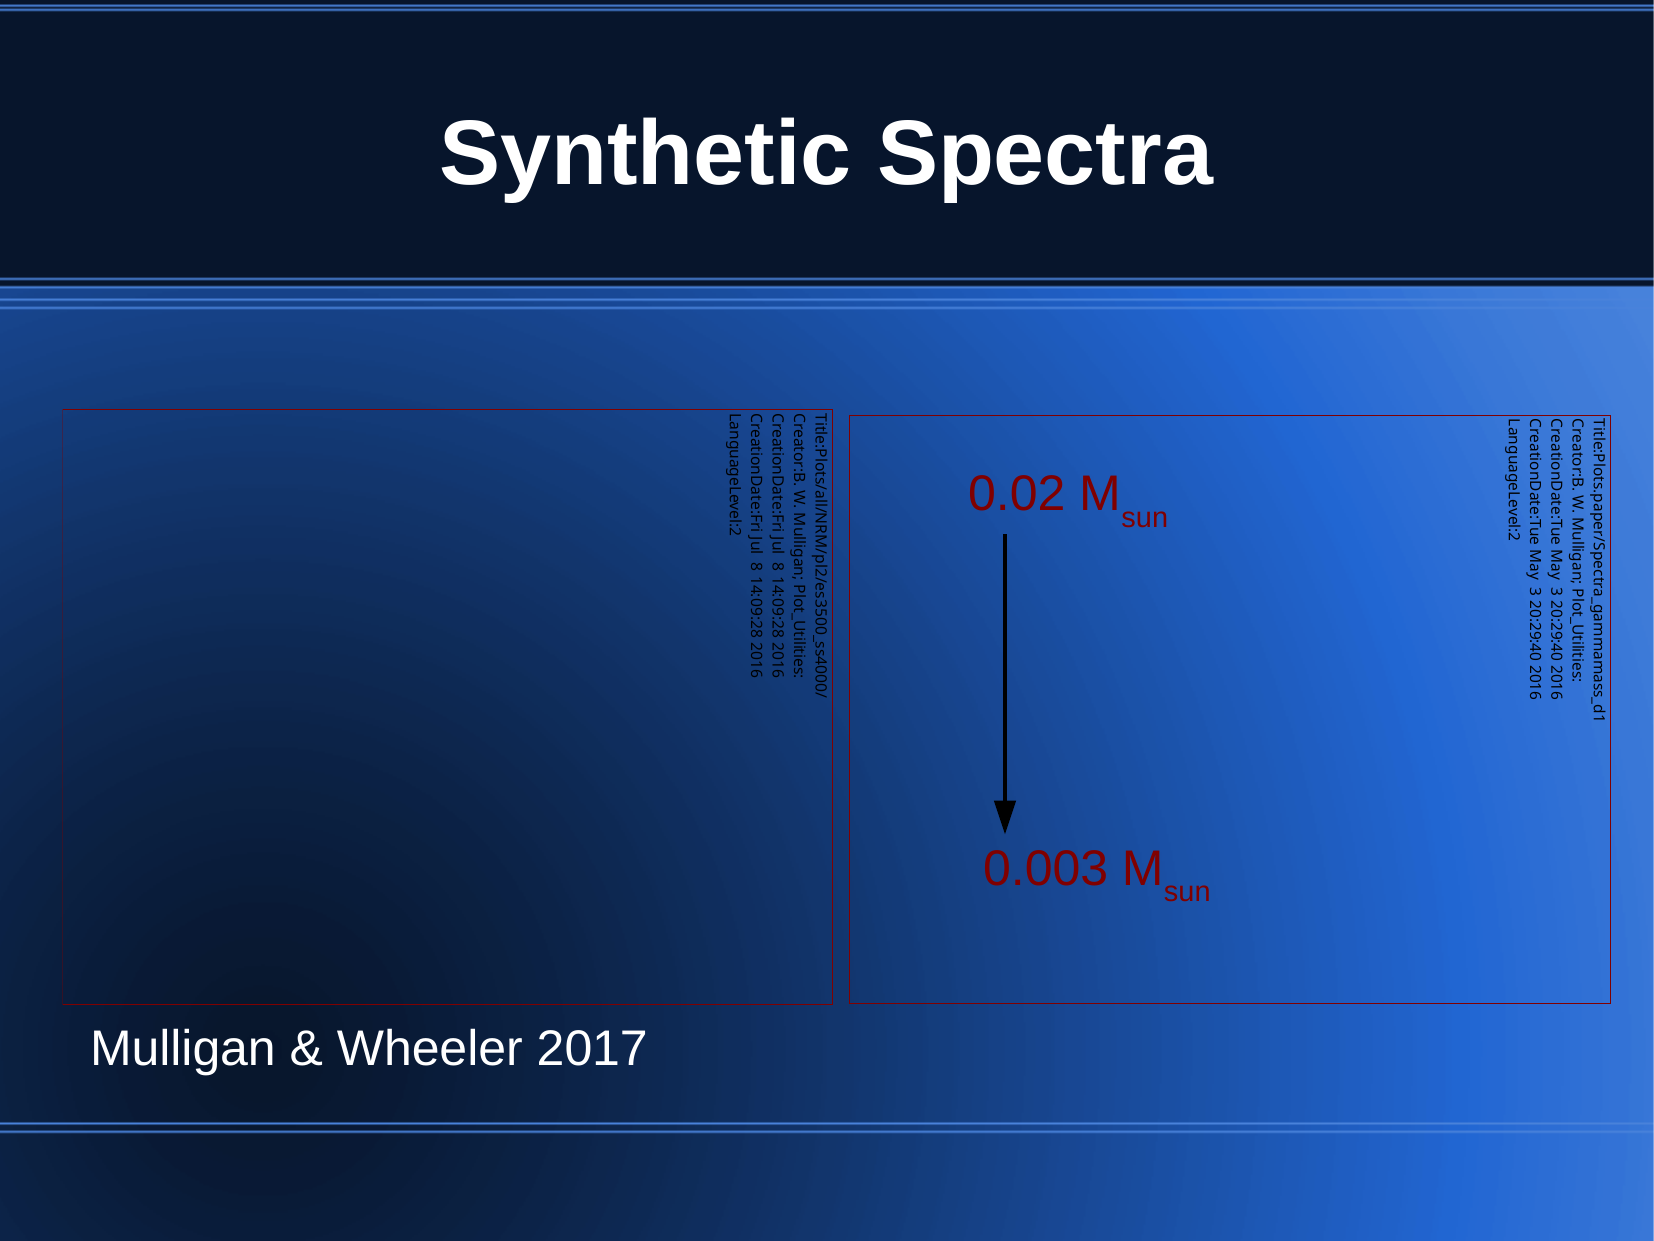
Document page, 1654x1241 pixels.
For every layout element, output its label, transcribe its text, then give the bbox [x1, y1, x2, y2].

text_box Mulligan & Wheeler 2017 [90, 1020, 871, 1076]
picture [0, 0, 1654, 1241]
text_box 0.003 Msun [983, 840, 1239, 964]
text_box 0.02 Msun [968, 465, 1224, 590]
title Synthetic Spectra [82, 49, 1571, 257]
